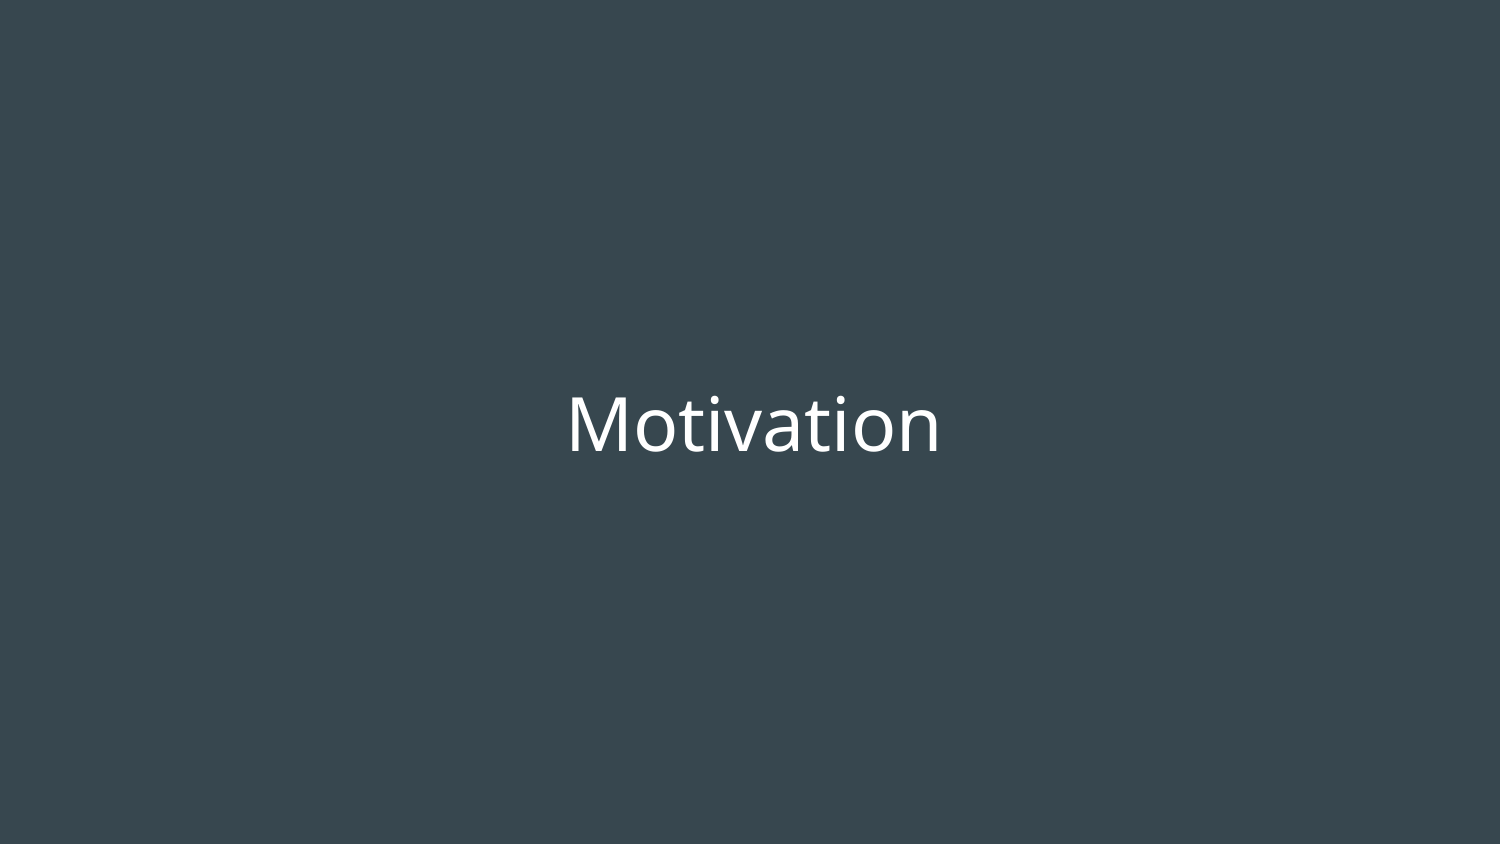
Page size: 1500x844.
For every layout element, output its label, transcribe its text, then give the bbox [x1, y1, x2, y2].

title Motivation [110, 351, 1399, 493]
